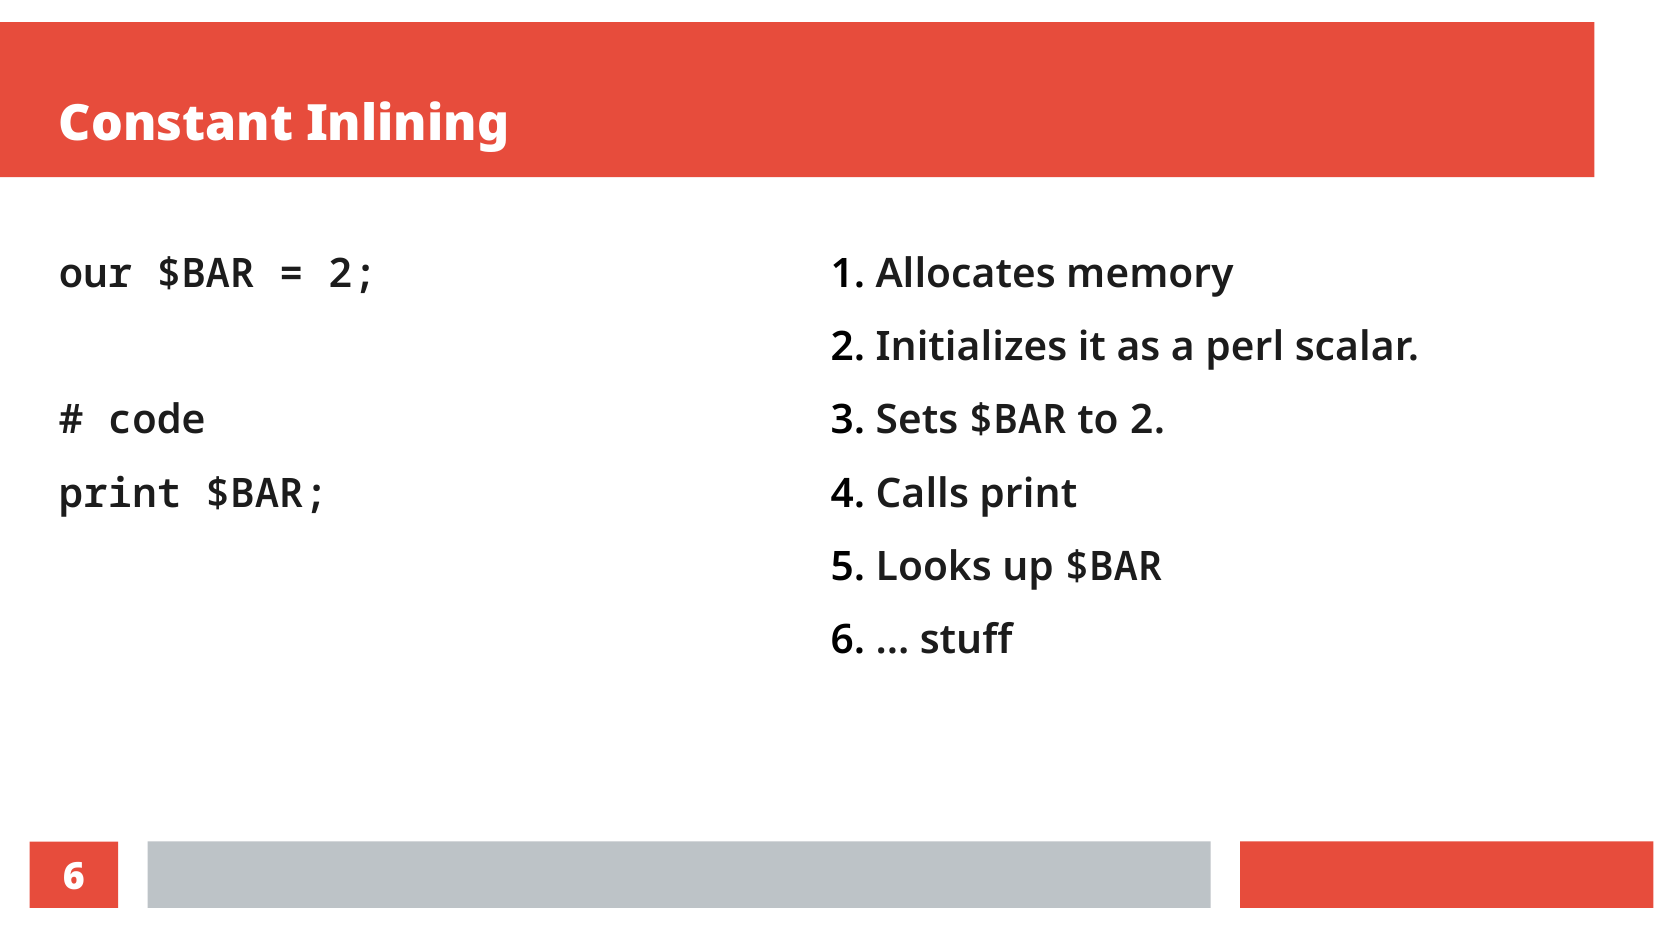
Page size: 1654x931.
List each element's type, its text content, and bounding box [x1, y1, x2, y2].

list our $BAR = 2; # code print $BAR; [59, 243, 794, 820]
list Allocates memory Initializes it as a perl scalar. Sets $BAR to 2. Calls print Looks up $BAR ... stuff [830, 243, 1566, 820]
title Constant Inlining [59, 44, 1595, 156]
